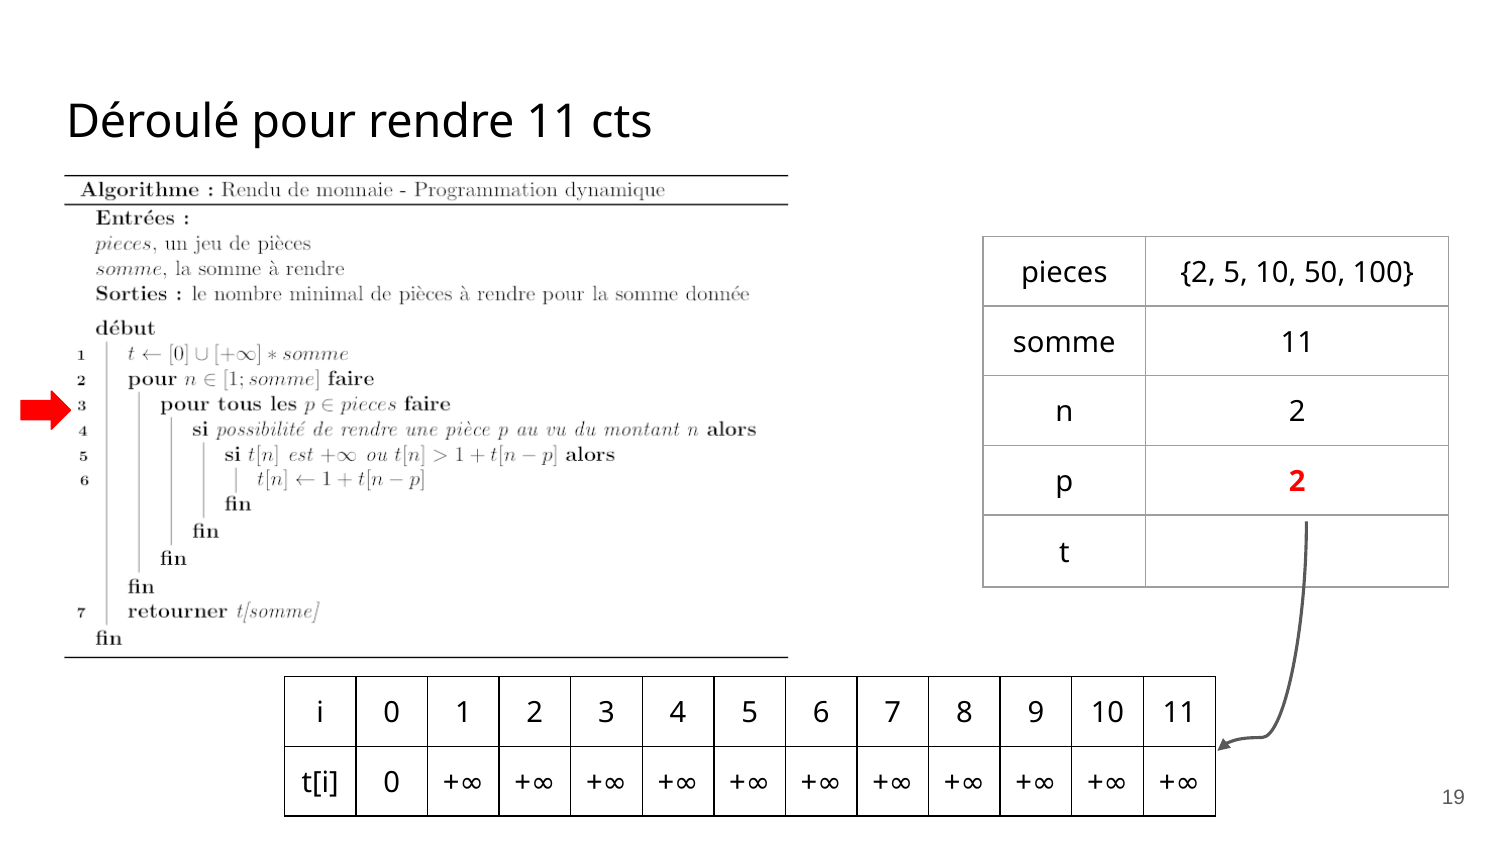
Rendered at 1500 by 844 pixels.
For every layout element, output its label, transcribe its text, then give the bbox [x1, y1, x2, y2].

table_cell somme [984, 307, 1145, 375]
table_header {2, 5, 10, 50, 100} [1146, 237, 1448, 305]
slide_number <numéro> [1389, 764, 1480, 830]
text_box [21, 391, 71, 430]
table_cell +∞ [571, 747, 642, 815]
table_header 4 [643, 677, 713, 746]
table_header 6 [786, 677, 856, 746]
table_header 10 [1072, 677, 1143, 746]
table_header 9 [1001, 677, 1071, 746]
table_cell 0 [357, 747, 427, 815]
table_cell +∞ [500, 747, 570, 815]
table_header 7 [858, 677, 928, 746]
table_cell t [984, 516, 1145, 586]
table_header 1 [428, 677, 498, 746]
table_cell +∞ [929, 747, 999, 815]
table_header pieces [984, 237, 1145, 305]
table_header 2 [500, 677, 570, 746]
table_cell [1146, 516, 1448, 586]
table_cell +∞ [1072, 747, 1143, 815]
table_cell 2 [1146, 376, 1448, 445]
table_cell +∞ [786, 747, 856, 815]
table_header 11 [1144, 677, 1215, 746]
picture [63, 173, 789, 660]
table_header 8 [929, 677, 999, 746]
table_cell +∞ [715, 747, 785, 815]
table_cell +∞ [428, 747, 498, 815]
table_header 5 [715, 677, 785, 746]
table_header 0 [357, 677, 427, 746]
table_cell +∞ [1001, 747, 1071, 815]
table_header i [285, 677, 355, 746]
table_cell n [984, 376, 1145, 445]
table_cell p [984, 446, 1145, 514]
table_cell +∞ [858, 747, 928, 815]
table_cell +∞ [1144, 747, 1215, 815]
table_cell +∞ [643, 747, 713, 815]
title Déroulé pour rendre 11 cts [51, 72, 1449, 167]
table_cell 2 [1146, 446, 1448, 514]
table_cell t[i] [285, 747, 355, 815]
table_header 3 [571, 677, 642, 746]
table_cell 11 [1146, 307, 1448, 375]
